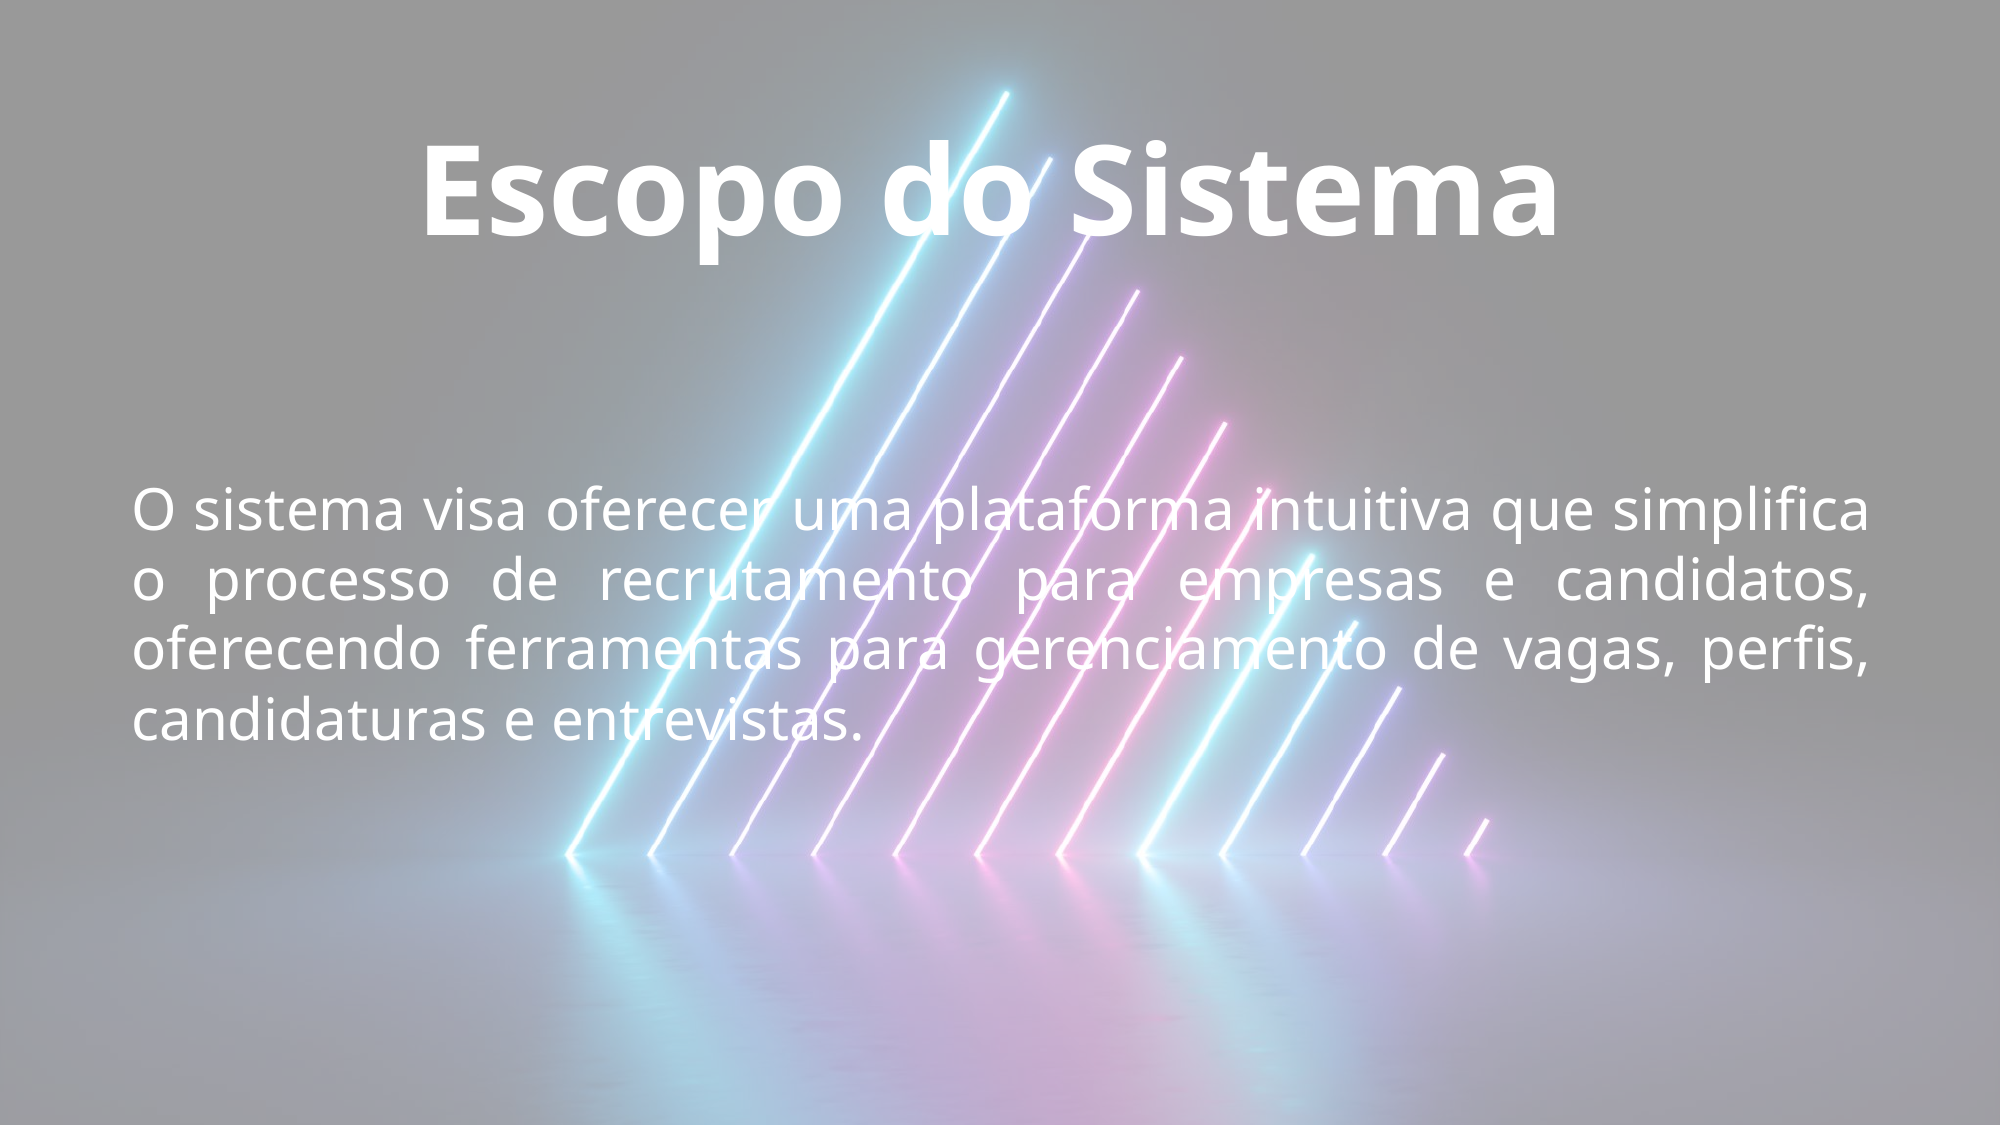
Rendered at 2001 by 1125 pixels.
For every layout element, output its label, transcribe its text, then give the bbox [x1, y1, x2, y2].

picture [0, 0, 2000, 1125]
text_box O sistema visa oferecer uma plataforma intuitiva que simplifica o processo de recrutamento para empresas e candidatos, oferecendo ferramentas para gerenciamento de vagas, perfis, candidaturas e entrevistas. [116, 464, 1901, 763]
title Escopo do Sistema [79, 120, 1903, 334]
